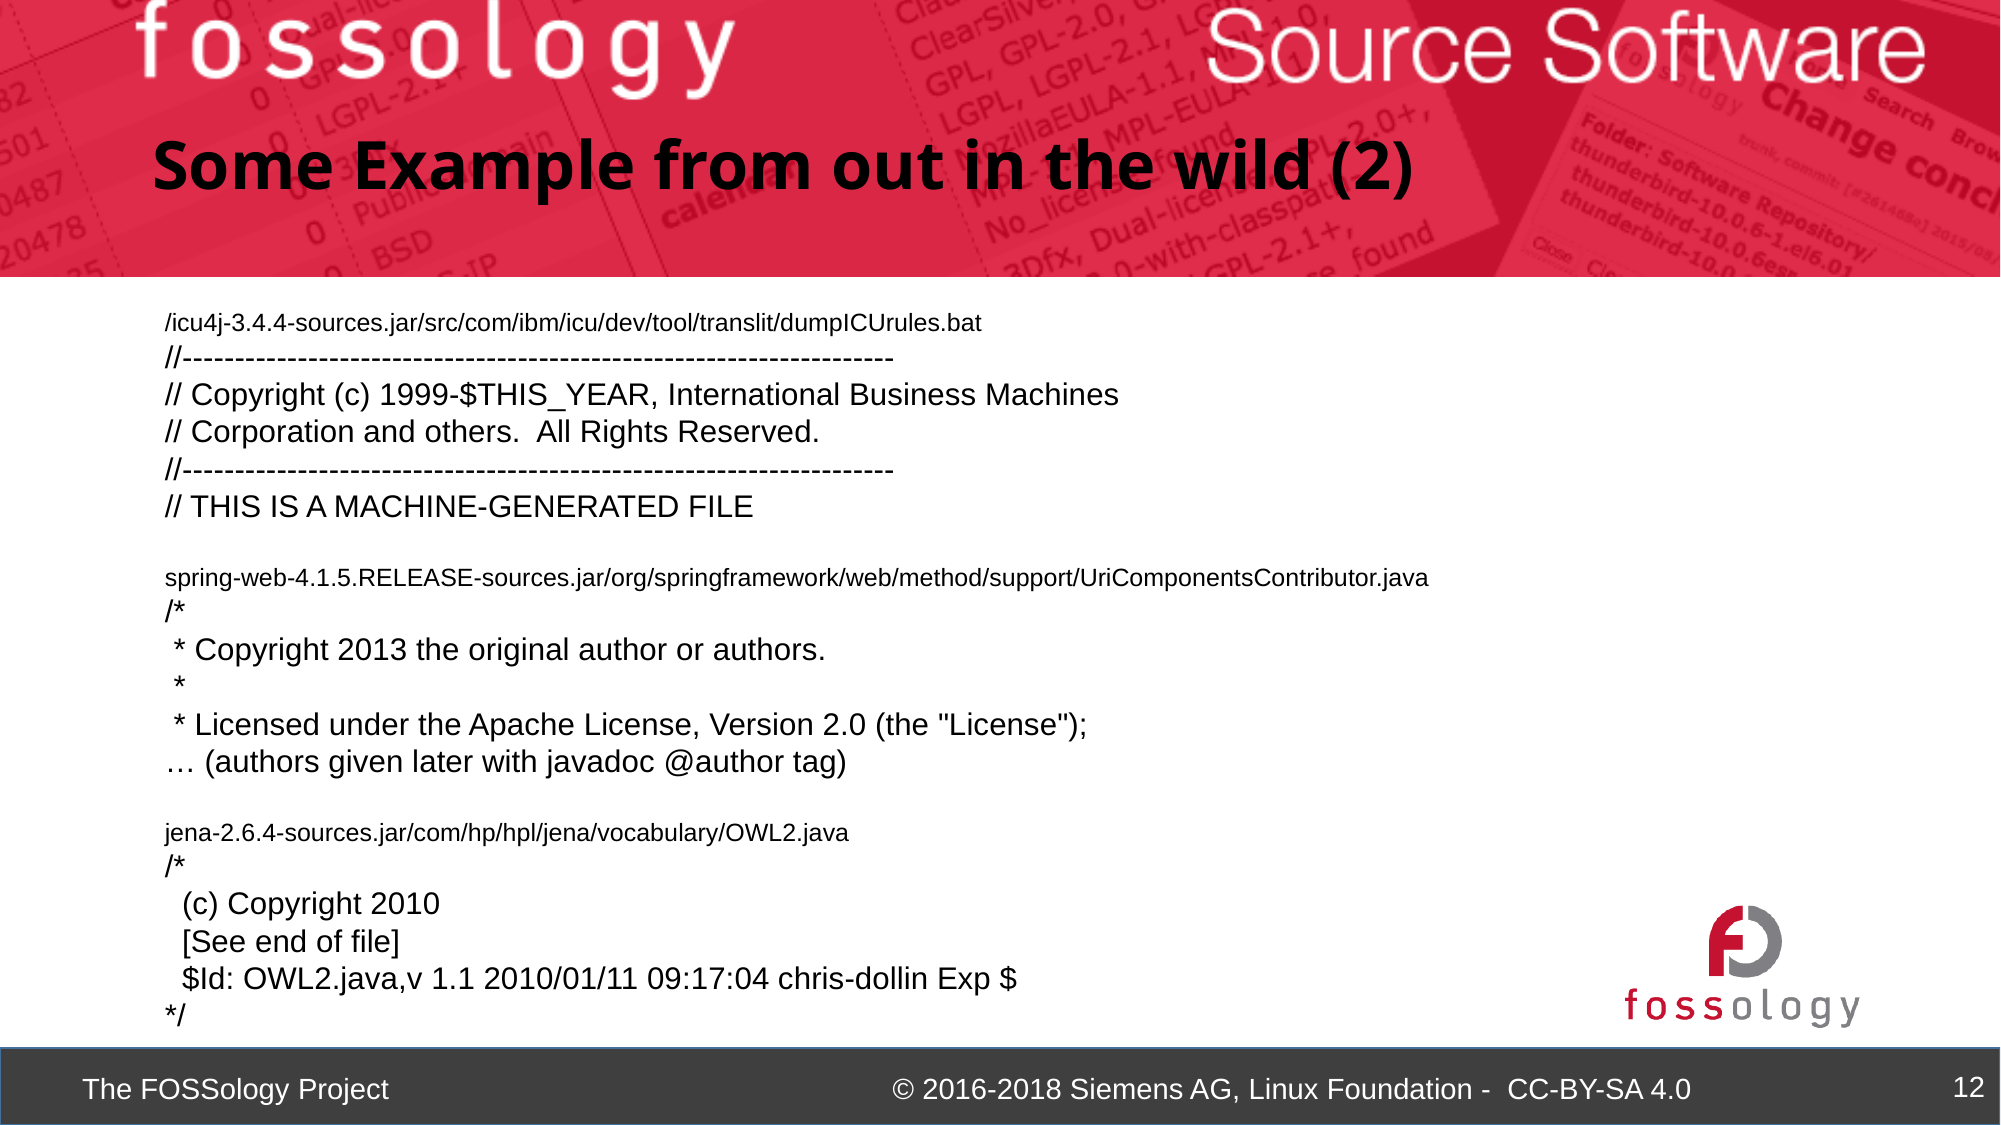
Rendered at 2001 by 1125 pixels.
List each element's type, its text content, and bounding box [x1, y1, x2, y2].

picture [0, 0, 2001, 277]
text_box /icu4j-3.4.4-sources.jar/src/com/ibm/icu/dev/tool/translit/dumpICUrules.bat //-------------------------------------------------------------------- // Copyright (c) 1999-$THIS_YEAR, International Business Machines // Corporation and others. All Rights Reserved. //-------------------------------------------------------------------- // THIS IS A MACHINE-GENERATED FILE spring-web-4.1.5.RELEASE-sources.jar/org/springframework/web/method/support/UriComponentsContributor.java /* * Copyright 2013 the original author or authors. * * Licensed under the Apache License, Version 2.0 (the "License"); … (authors given later with javadoc @author tag) jena-2.6.4-sources.jar/com/hp/hpl/jena/vocabulary/OWL2.java /* (c) Copyright 2010 [See end of file] $Id: OWL2.java,v 1.1 2010/01/11 09:17:04 chris-dollin Exp $ */ [149, 299, 1875, 1013]
picture [1621, 1013, 1863, 1031]
text_box Some Example from out in the wild (2) [137, 59, 1863, 278]
